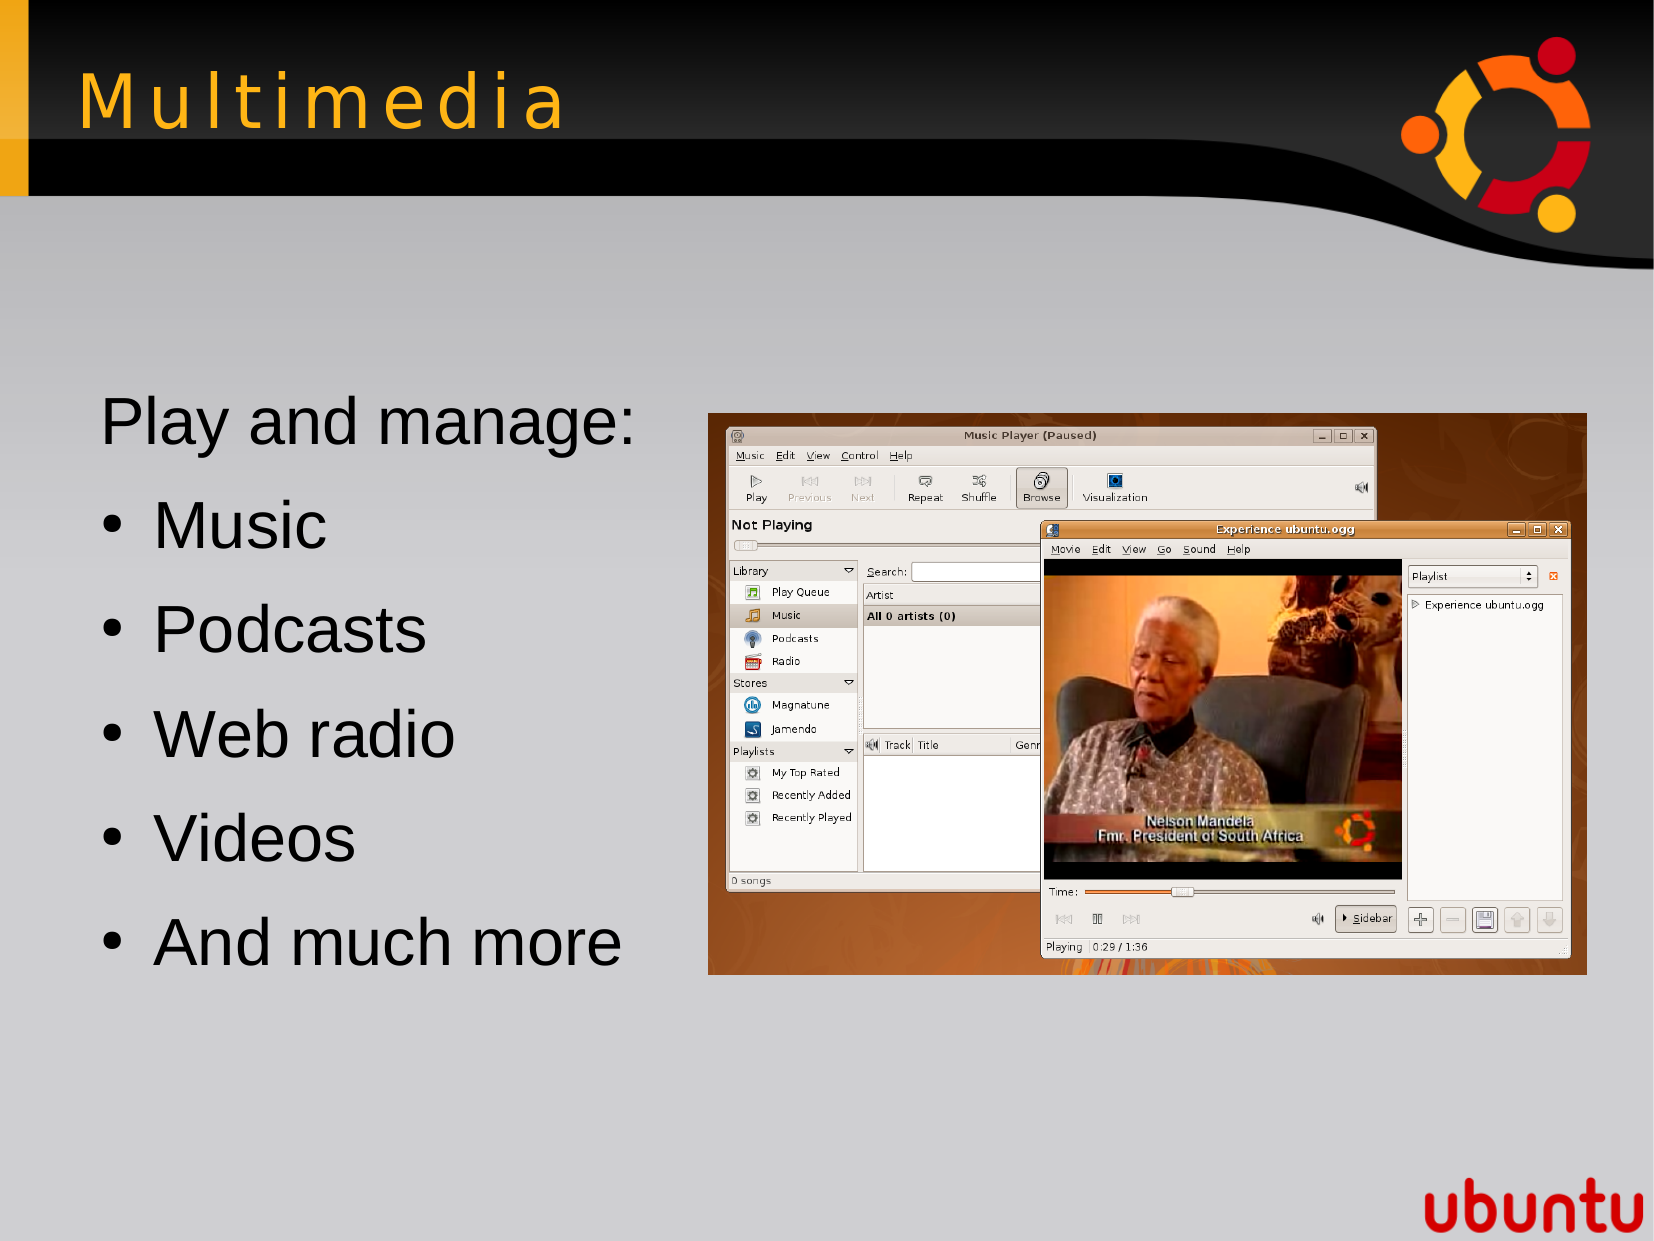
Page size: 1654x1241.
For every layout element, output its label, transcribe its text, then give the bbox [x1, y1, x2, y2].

list Play and manage: Music Podcasts Web radio Videos And much more [82, 383, 1571, 1109]
title Multimedia [76, 0, 1300, 207]
picture [0, 0, 1654, 1241]
